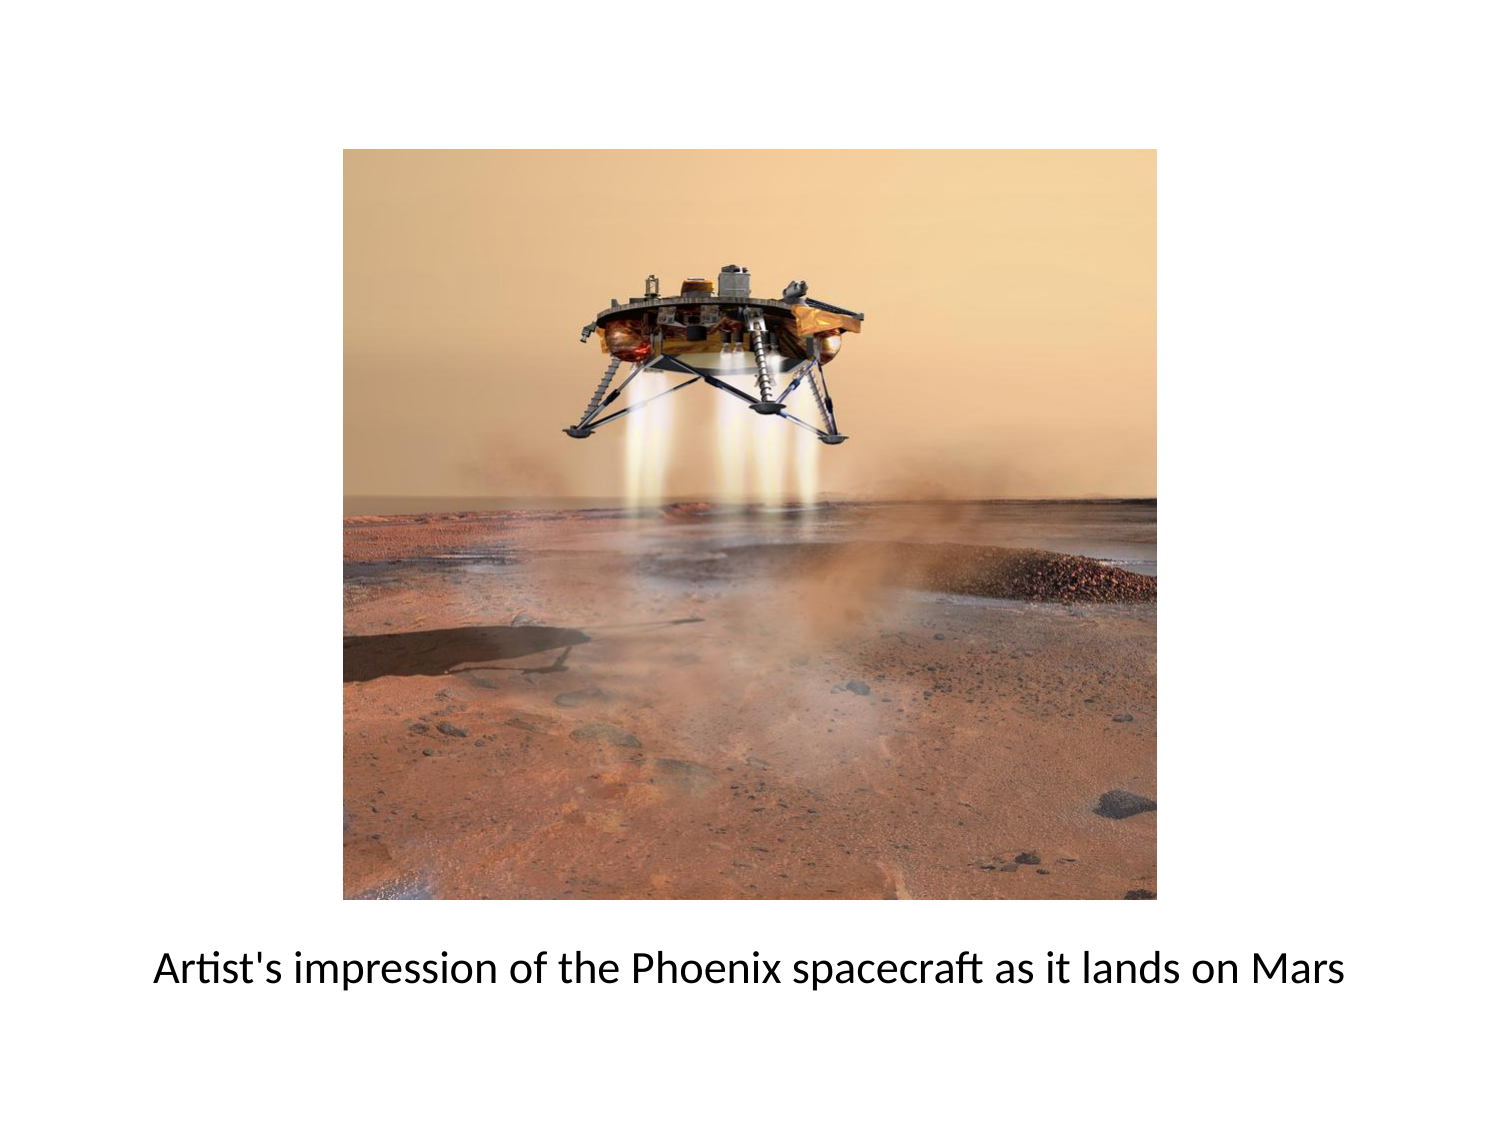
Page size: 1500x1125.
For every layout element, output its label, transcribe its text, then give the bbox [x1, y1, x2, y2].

text_box Artist's impression of the Phoenix spacecraft as it lands on Mars [138, 930, 1362, 1001]
picture [343, 149, 1157, 900]
